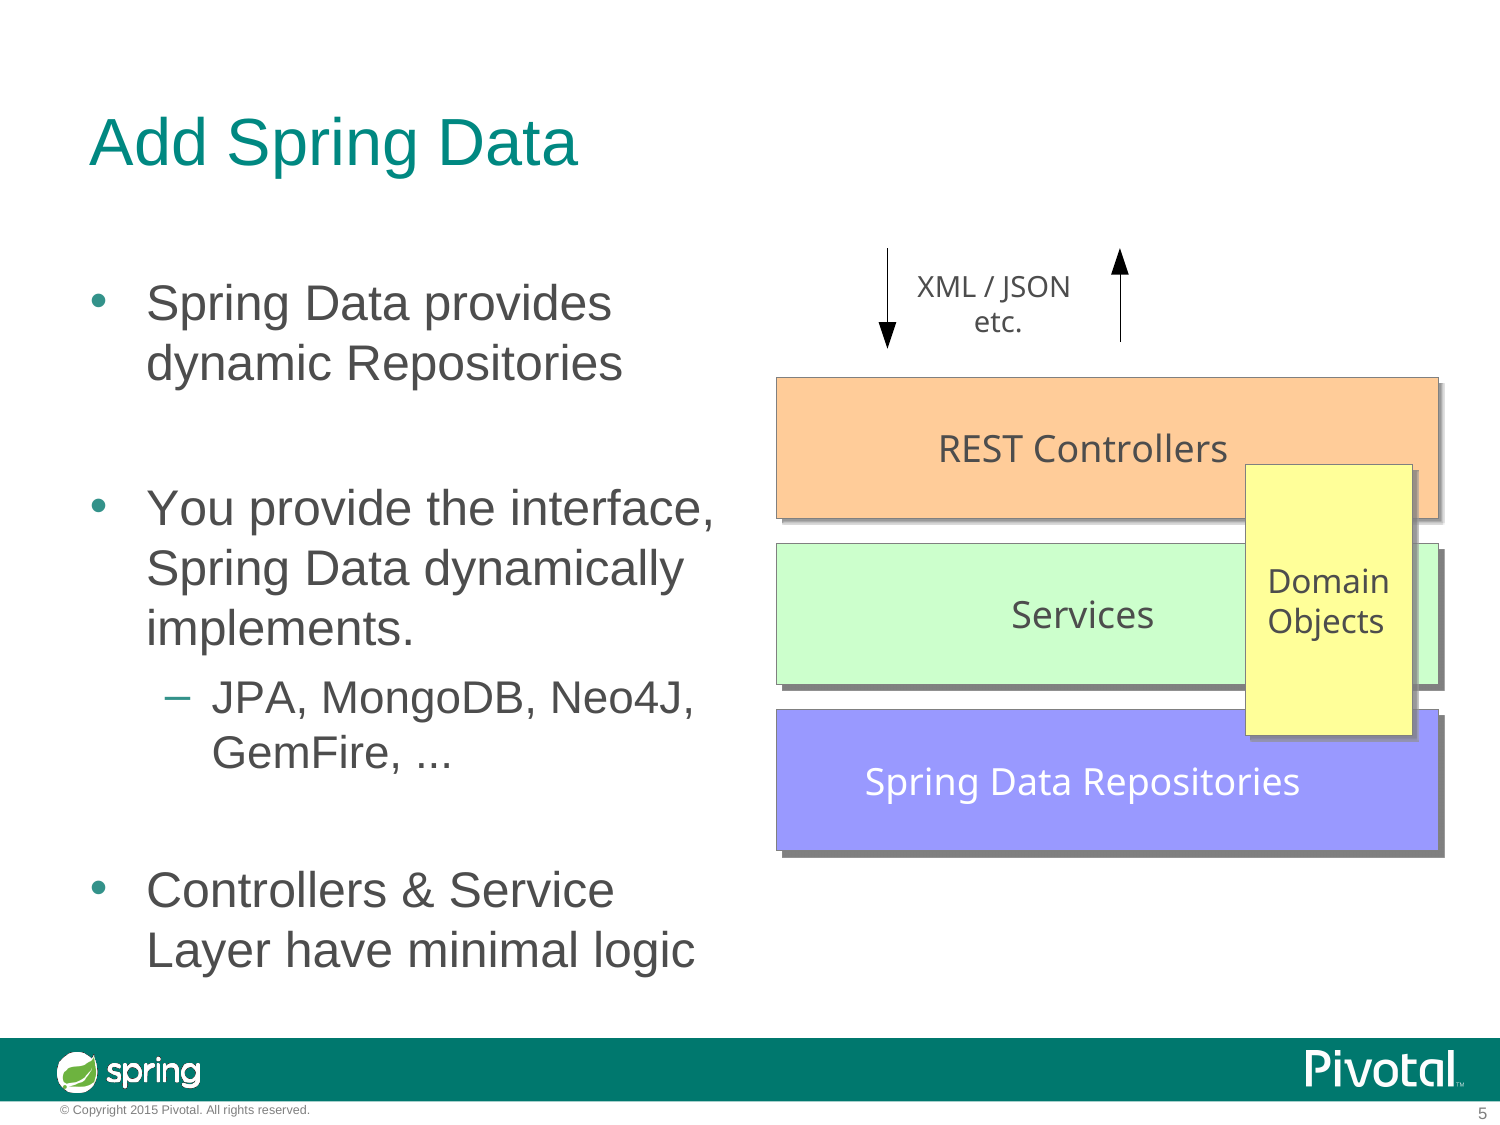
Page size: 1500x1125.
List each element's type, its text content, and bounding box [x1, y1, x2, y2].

text_box REST Controllers [776, 377, 1439, 519]
picture [1306, 1050, 1464, 1087]
text_box Services [1413, 543, 1439, 685]
text_box XML / JSON etc. [902, 260, 1116, 347]
title Add Spring Data [75, 45, 1426, 233]
text_box Services [776, 543, 1245, 685]
picture [32, 1041, 210, 1103]
list Spring Data provides dynamic Repositories You provide the interface, Spring Data dynamically implements. JPA, MongoDB, Neo4J, GemFire, ... Controllers & Service Layer have minimal logic [75, 262, 734, 986]
text_box Domain Objects [1245, 464, 1413, 736]
text_box Spring Data Repositories [776, 709, 1439, 851]
